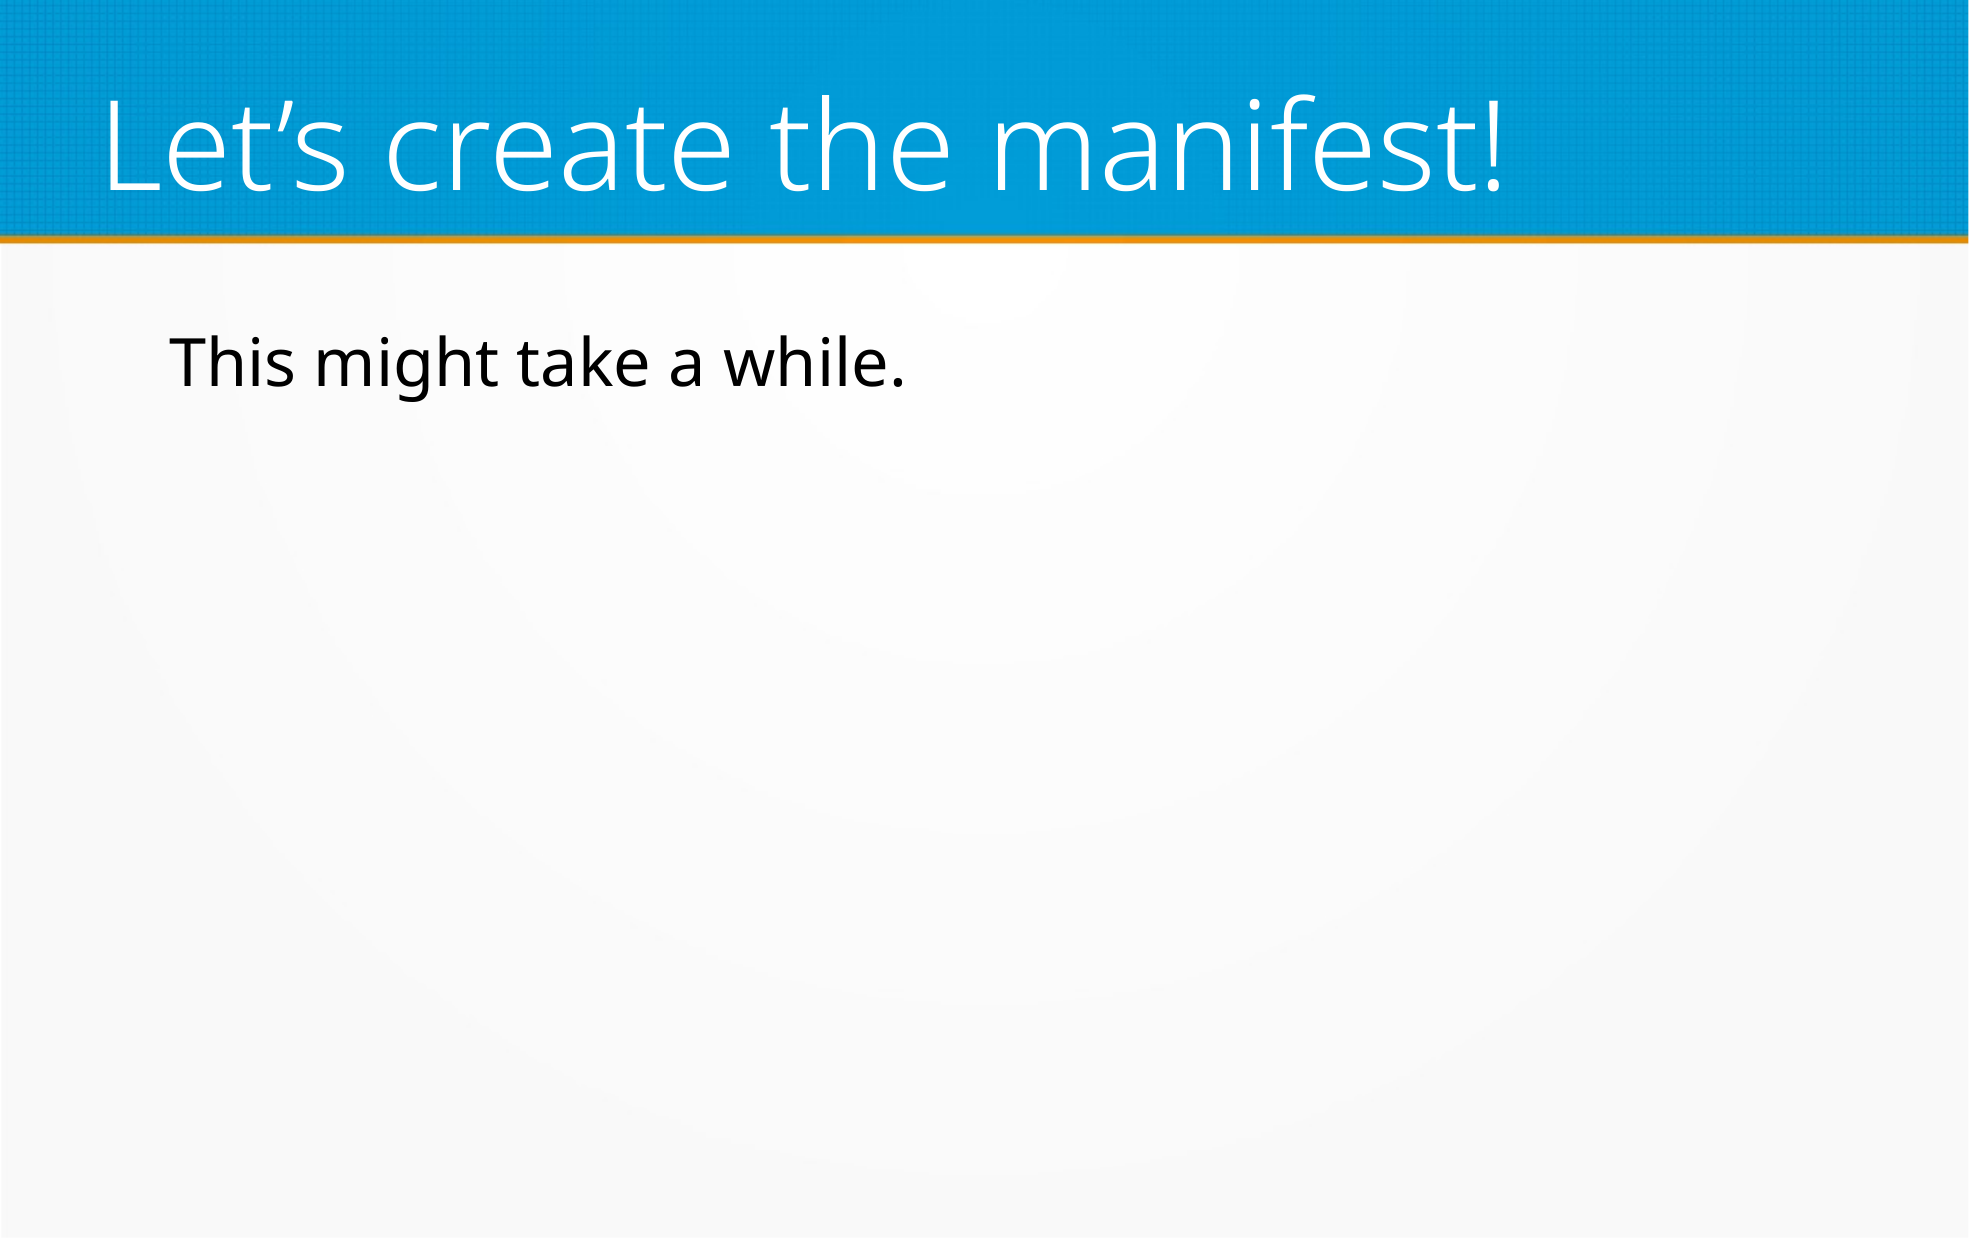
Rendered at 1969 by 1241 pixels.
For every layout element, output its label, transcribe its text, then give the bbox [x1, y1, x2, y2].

title Let’s create the manifest! [98, 19, 1870, 227]
picture [0, 233, 1969, 1241]
list This might take a while. [98, 315, 1861, 1081]
